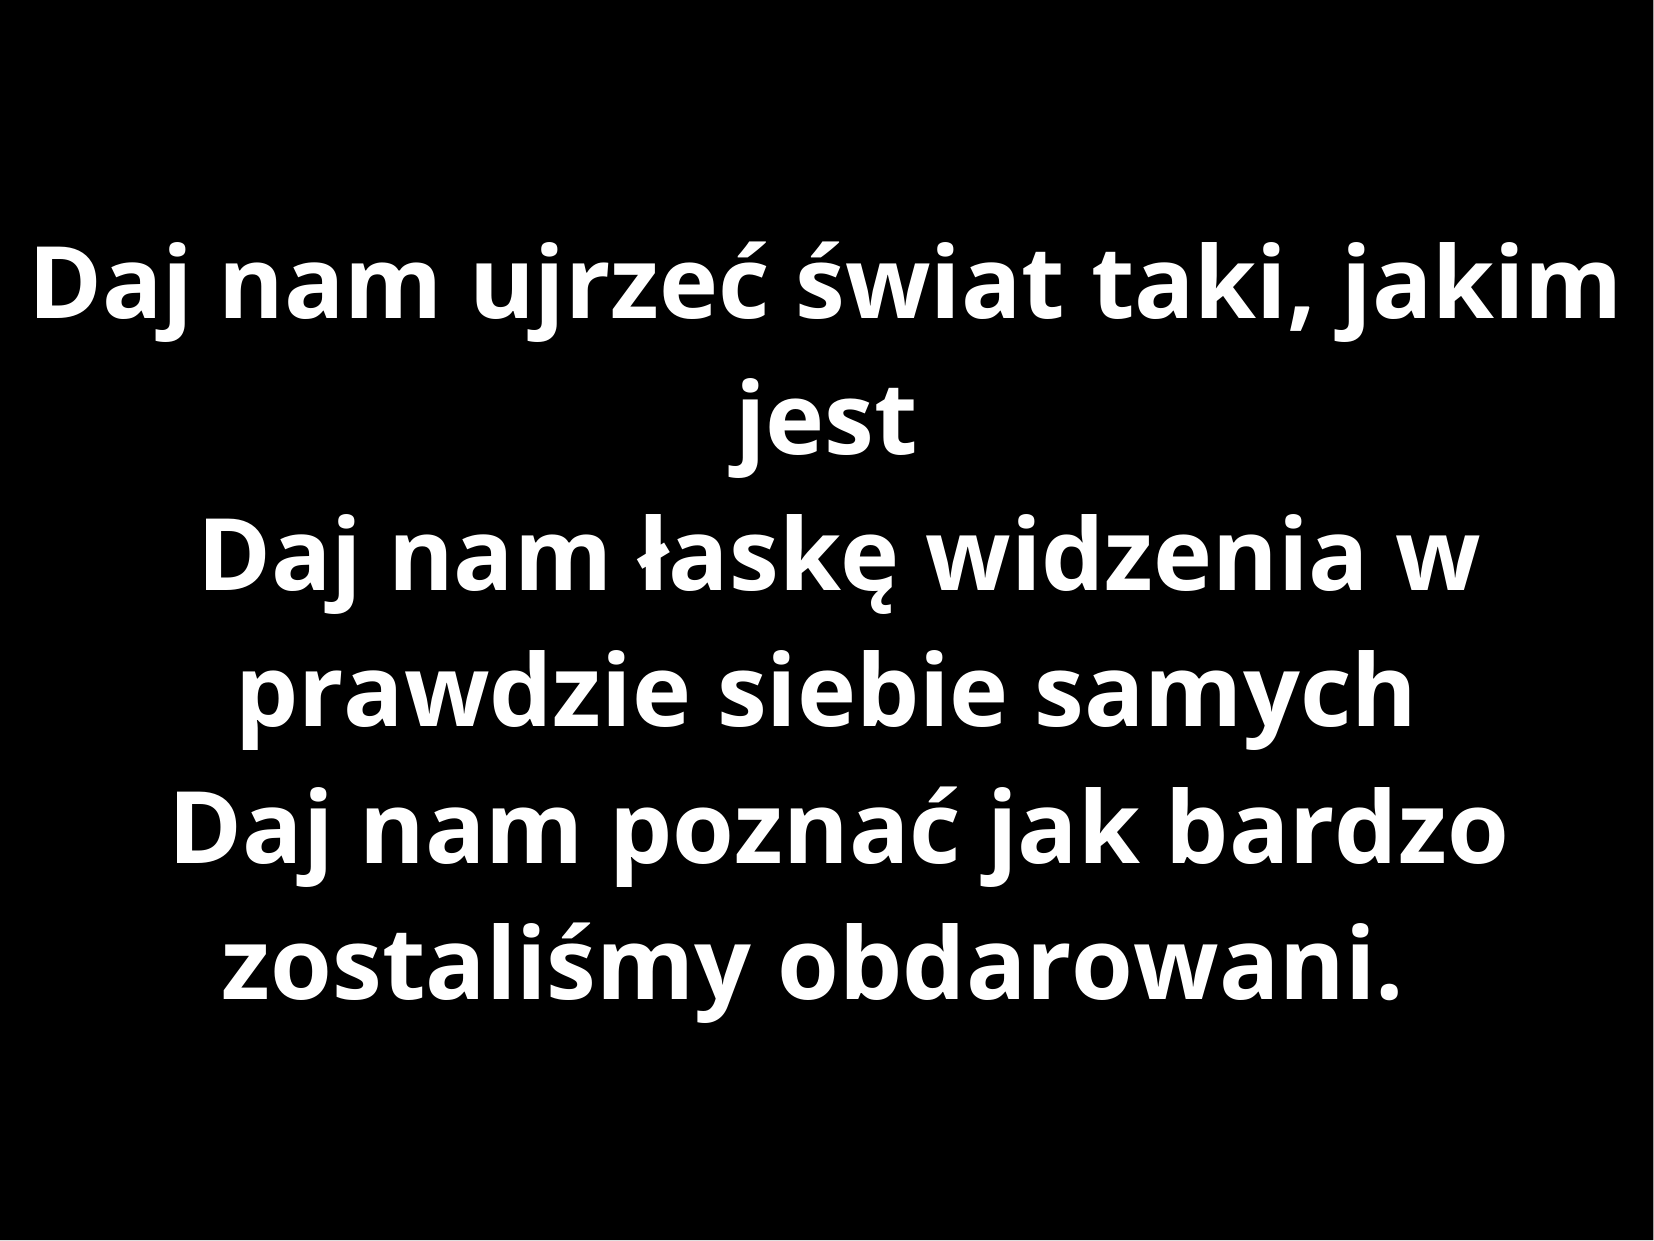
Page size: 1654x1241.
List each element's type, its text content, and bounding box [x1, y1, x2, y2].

title Daj nam ujrzeć świat taki, jakim jest Daj nam łaskę widzenia w prawdzie siebie samych Daj nam poznać jak bardzo zostaliśmy obdarowani. [0, 0, 1654, 1241]
